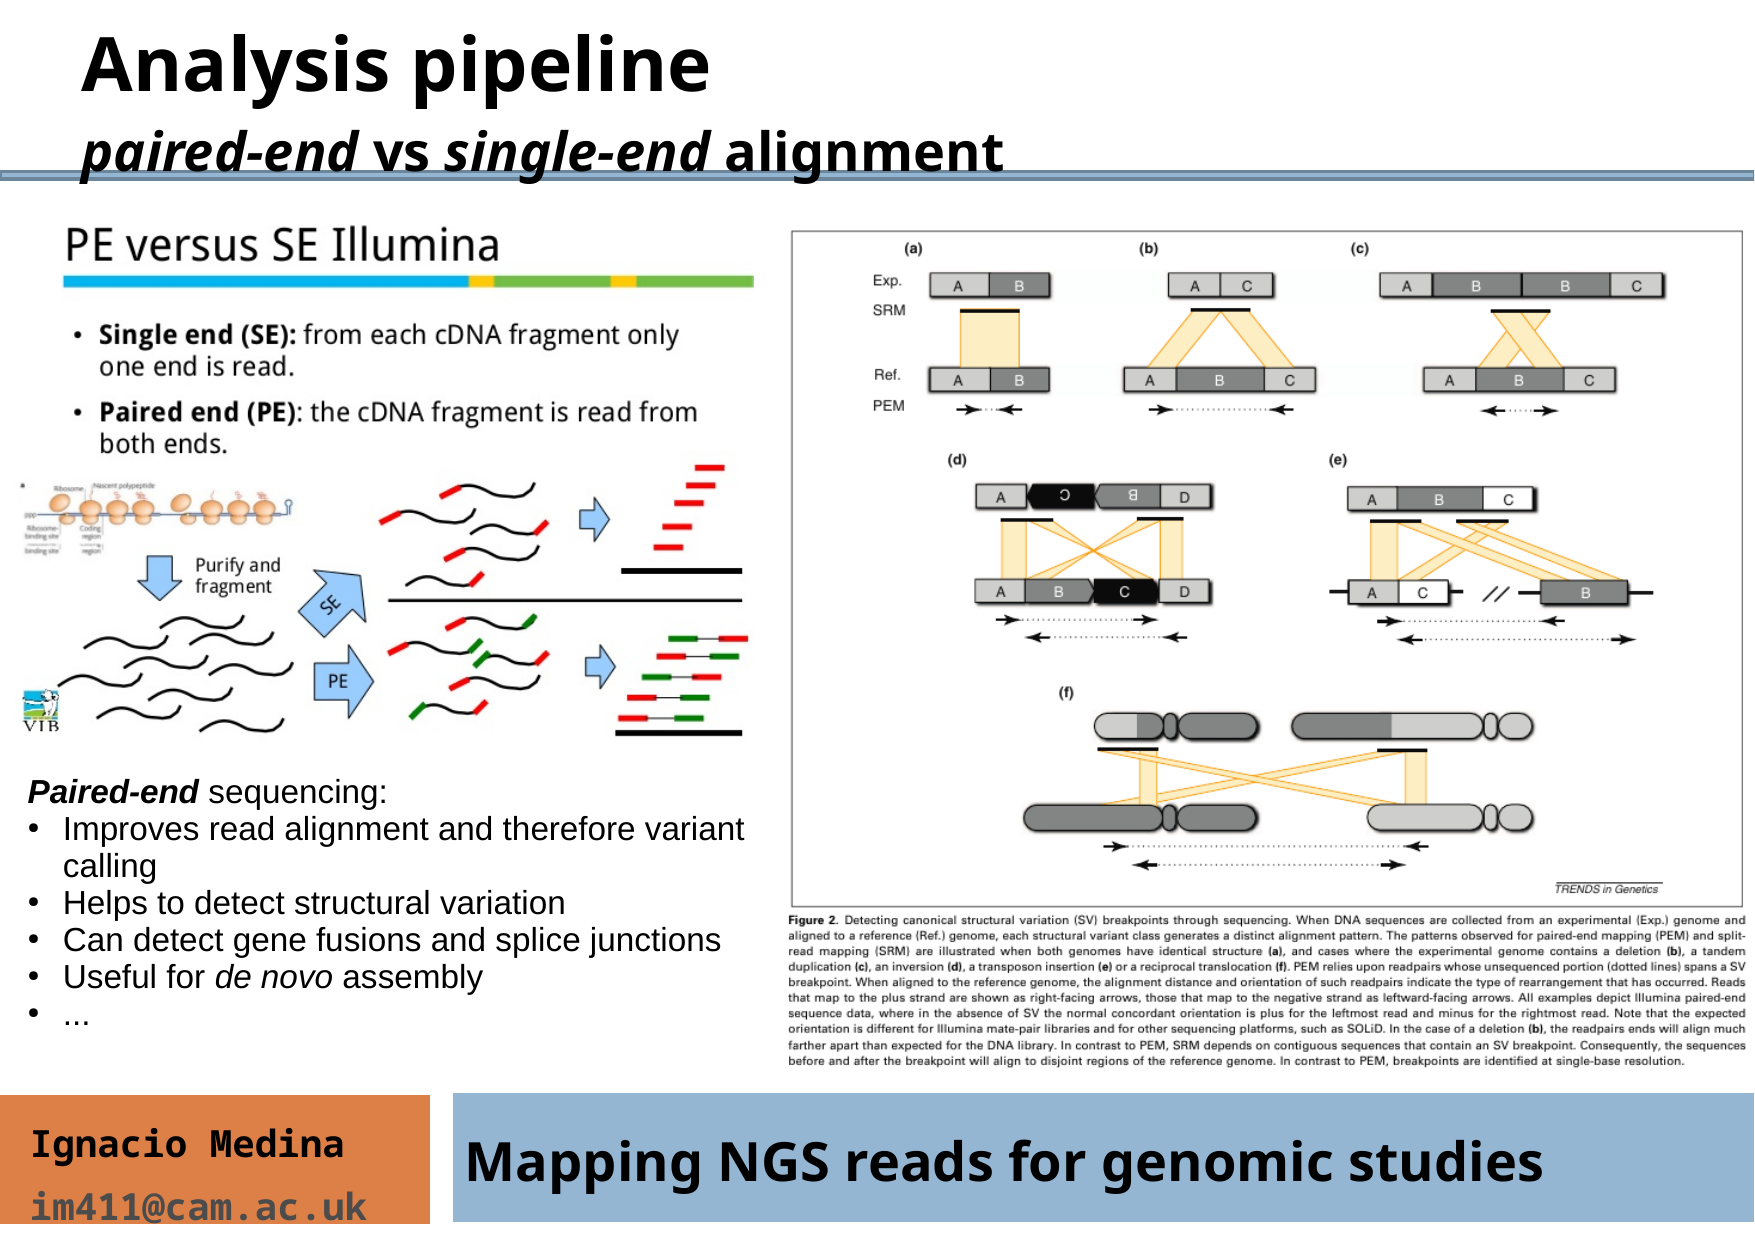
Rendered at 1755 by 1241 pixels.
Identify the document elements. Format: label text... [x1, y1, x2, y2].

text_box [818, 171, 1754, 179]
text_box Mapping NGS reads for genomic studies [450, 1116, 1726, 1194]
text_box Ignacio Medina im411@cam.ac.uk [15, 1110, 436, 1213]
text_box Analysis pipeline paired-end vs single-end alignment [67, 3, 1688, 168]
text_box [0, 171, 82, 179]
text_box [88, 171, 536, 179]
text_box Paired-end sequencing: Improves read alignment and therefore variant calling Helps to detect structural variation Can detect gene fusions and splice junctions Useful for de novo assembly ... [12, 766, 777, 1044]
text_box [541, 171, 812, 179]
picture [5, 188, 754, 750]
picture [788, 227, 1749, 1071]
